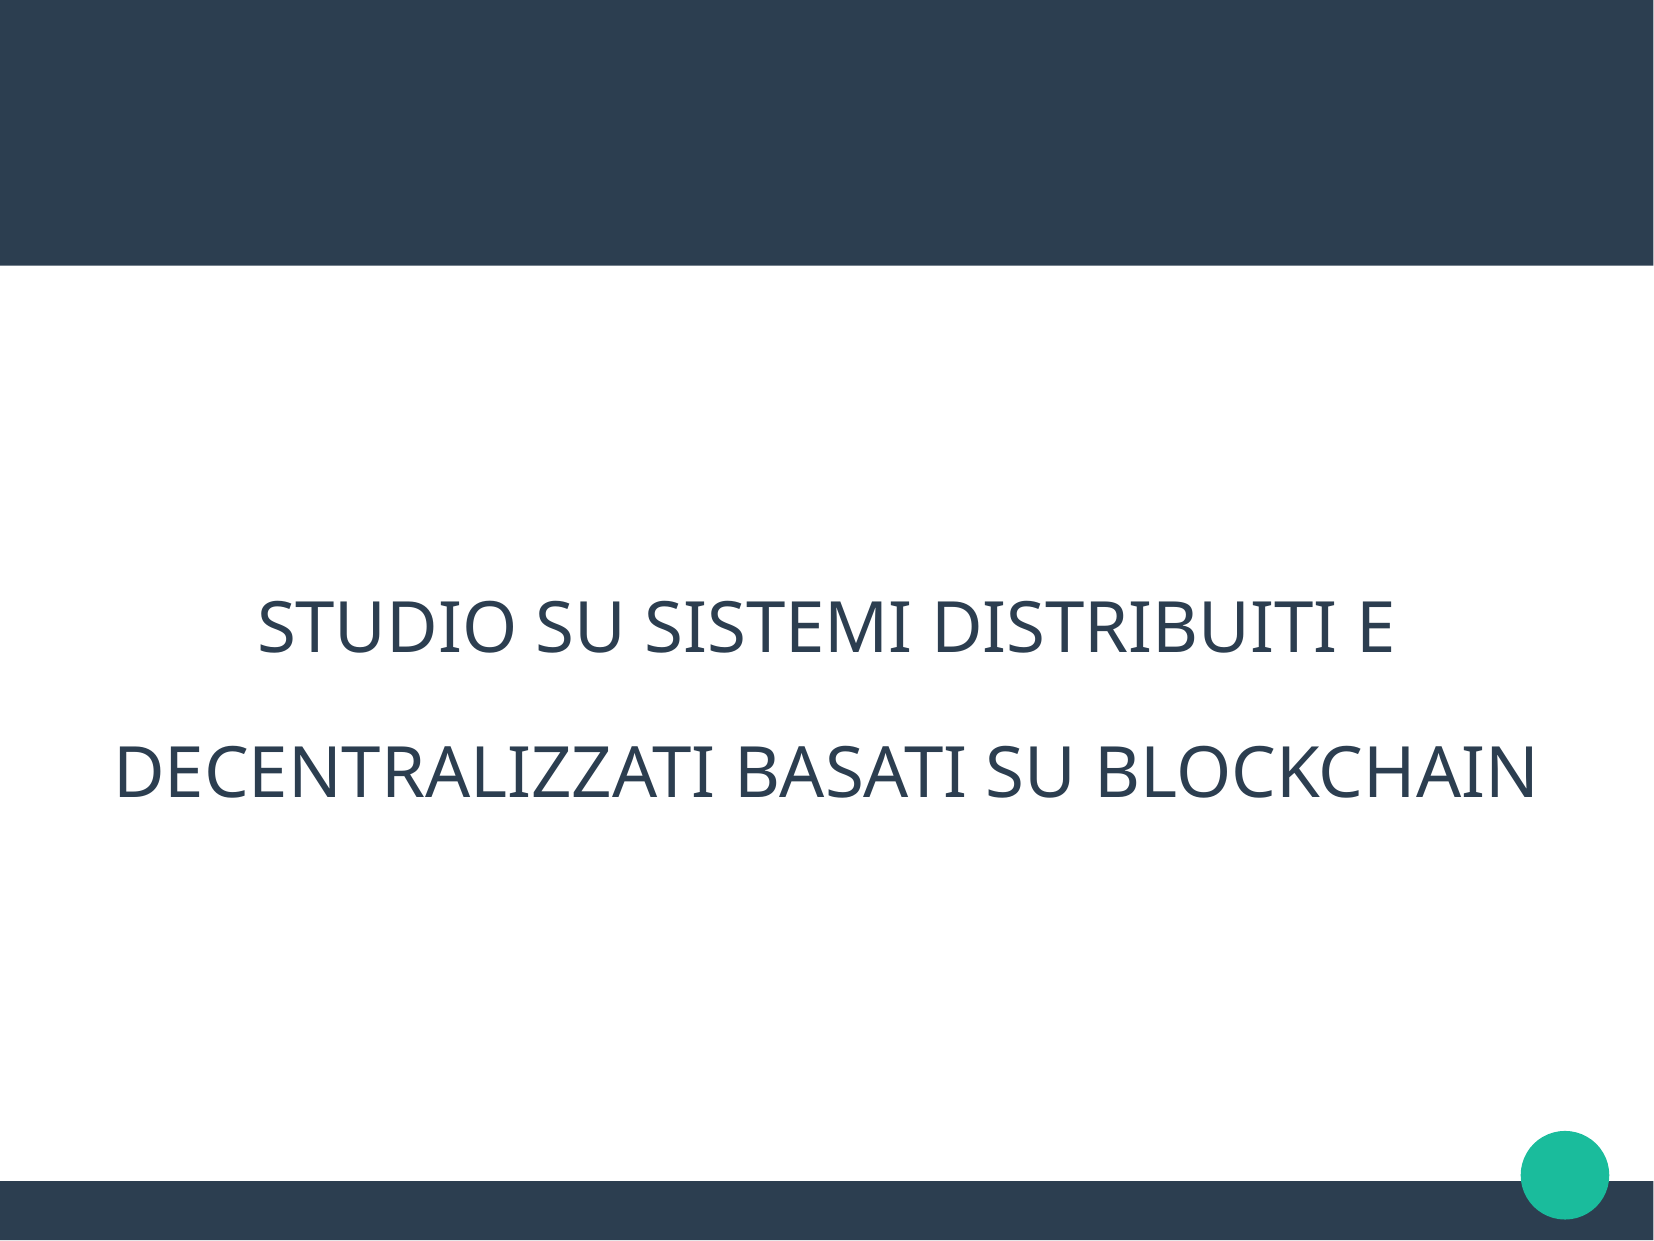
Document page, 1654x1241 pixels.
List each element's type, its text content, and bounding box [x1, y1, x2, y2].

subtitle STUDIO SU SISTEMI DISTRIBUITI E DECENTRALIZZATI BASATI SU BLOCKCHAIN [59, 259, 1595, 1087]
